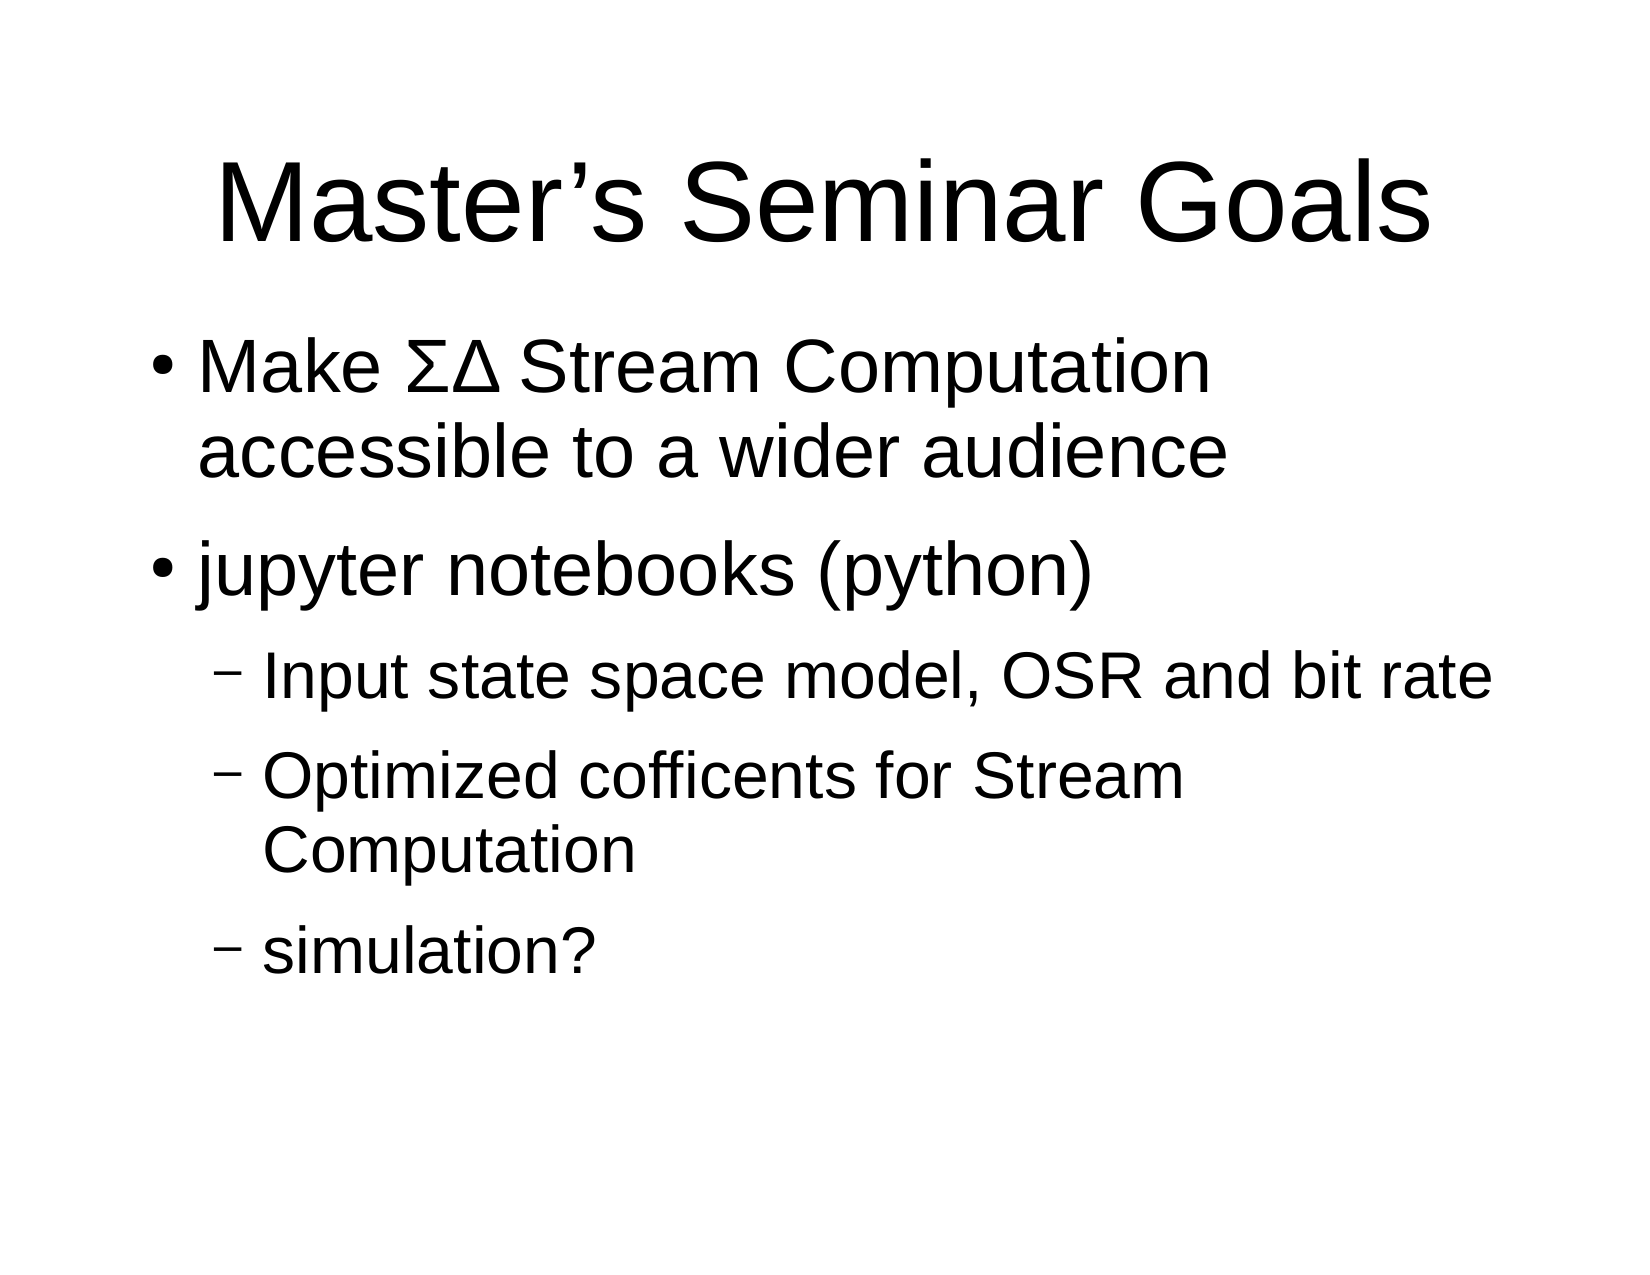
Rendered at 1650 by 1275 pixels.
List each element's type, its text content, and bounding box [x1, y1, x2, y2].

list Make ΣΔ Stream Computation accessible to a wider audience jupyter notebooks (python) Input state space model, OSR and bit rate Optimized cofficents for Stream Computation simulation? [133, 324, 1514, 997]
title Master’s Seminar Goals [135, 104, 1515, 298]
